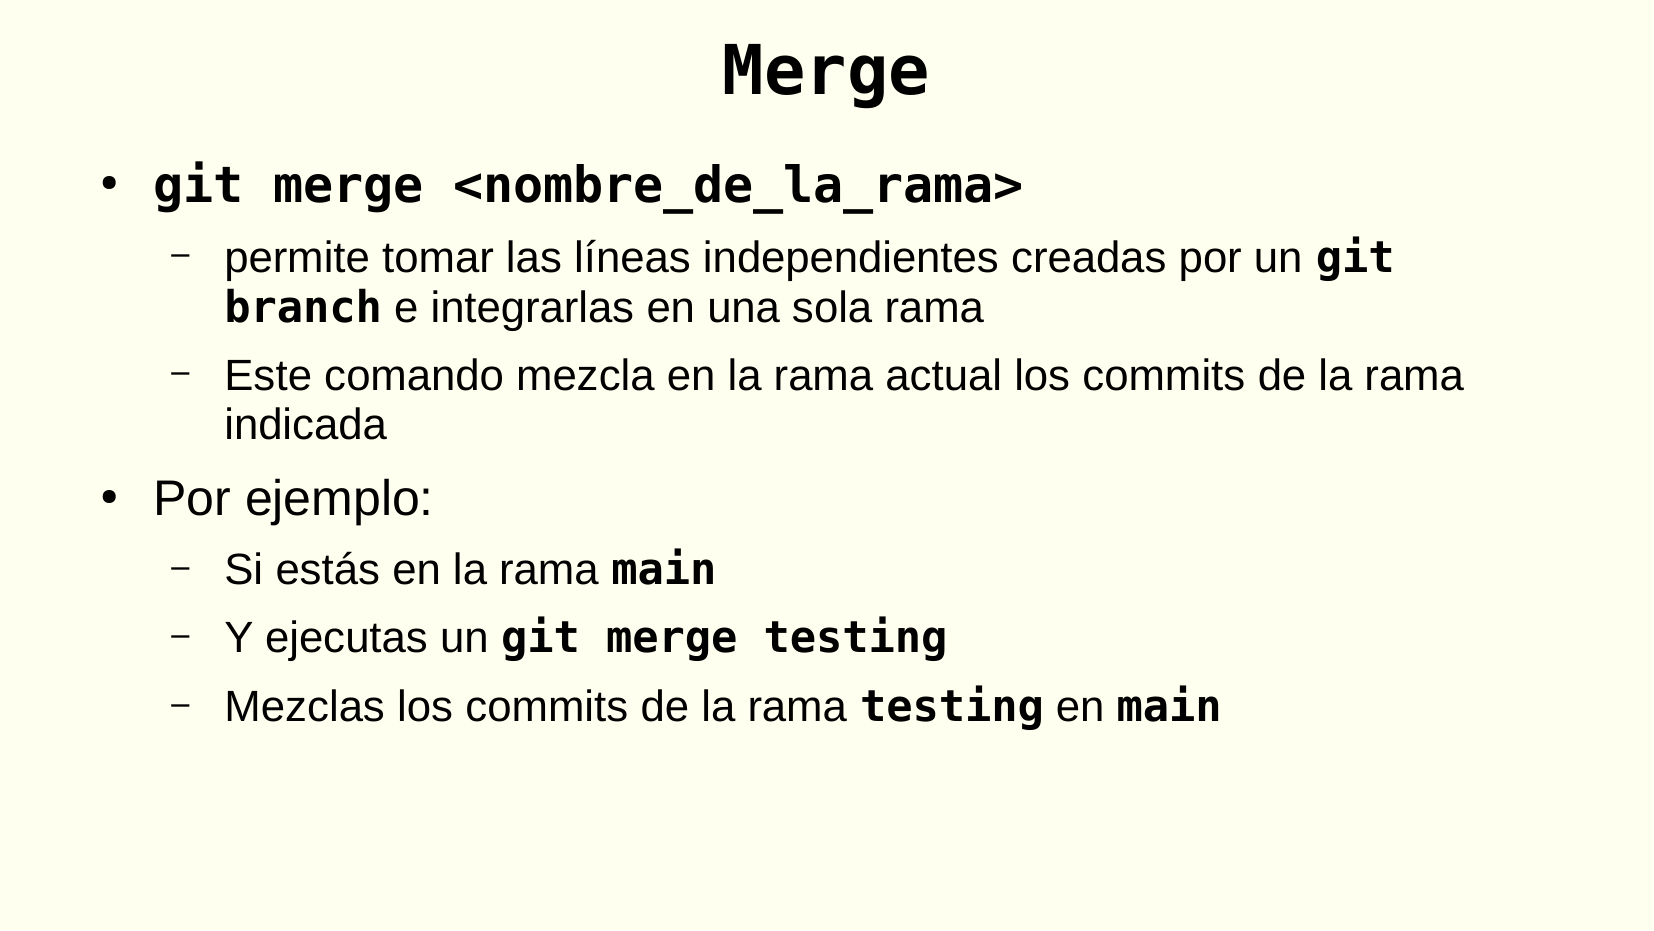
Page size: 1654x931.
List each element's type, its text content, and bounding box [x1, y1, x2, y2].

list git merge <nombre_de_la_rama> permite tomar las líneas independientes creadas por un git branch e integrarlas en una sola rama Este comando mezcla en la rama actual los commits de la rama indicada Por ejemplo: Si estás en la rama main Y ejecutas un git merge testing Mezclas los commits de la rama testing en main [82, 155, 1571, 863]
title Merge [82, 0, 1571, 149]
